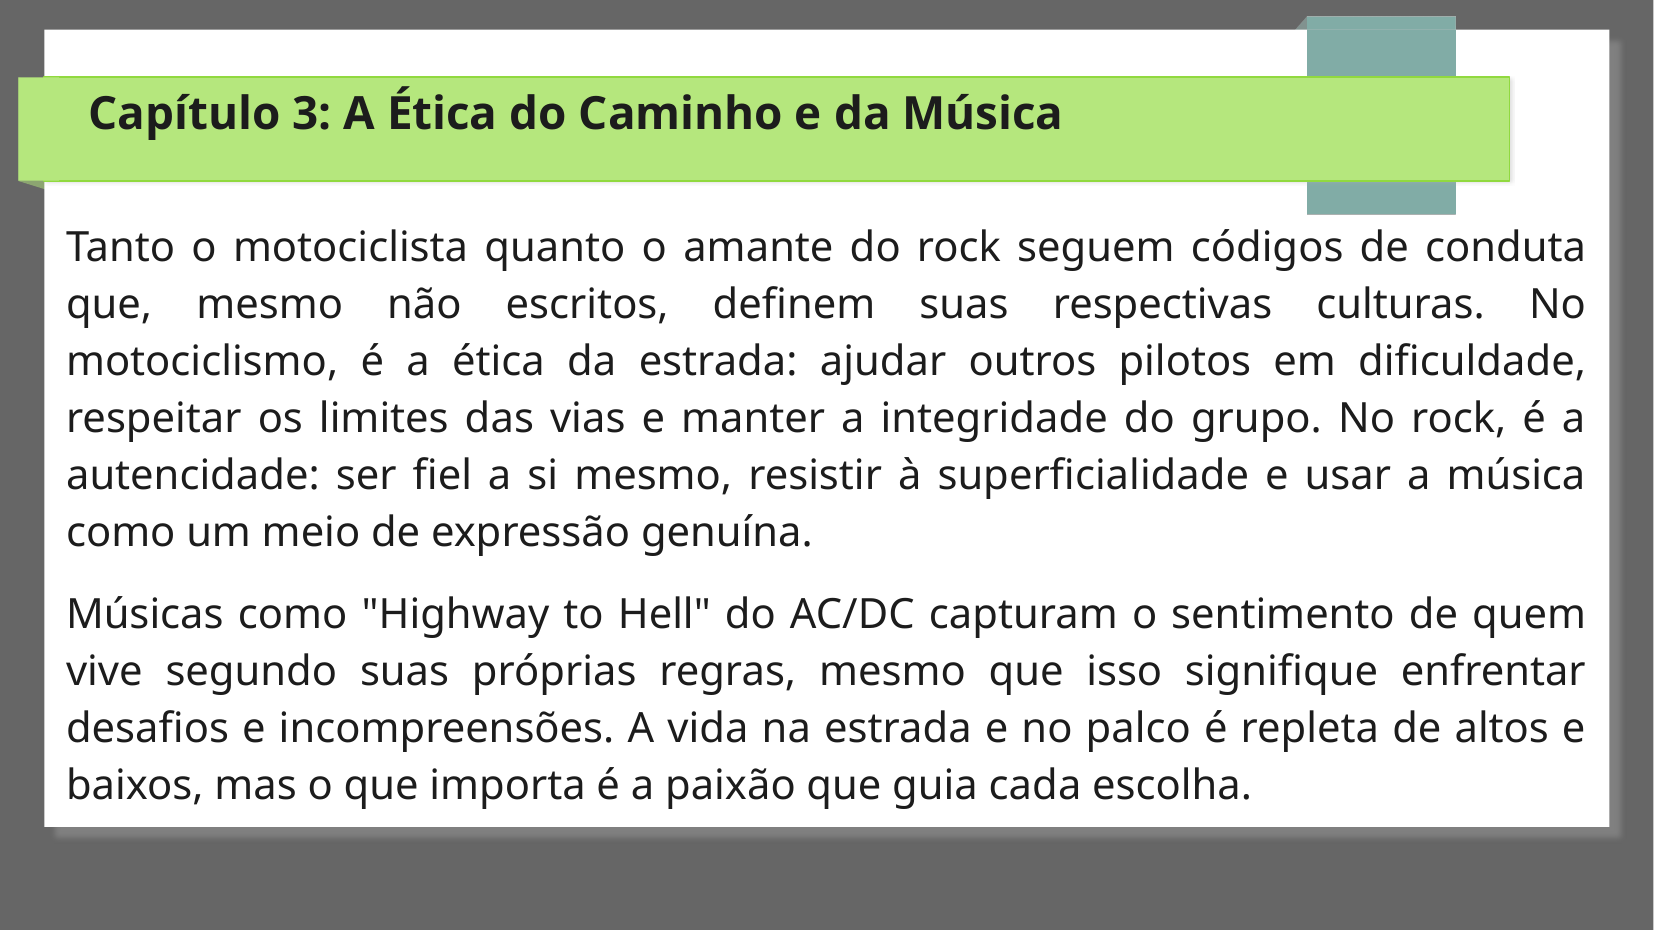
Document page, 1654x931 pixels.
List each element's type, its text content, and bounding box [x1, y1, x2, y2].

text_box Tanto o motociclista quanto o amante do rock seguem códigos de conduta que, mesmo não escritos, definem suas respectivas culturas. No motociclismo, é a ética da estrada: ajudar outros pilotos em dificuldade, respeitar os limites das vias e manter a integridade do grupo. No rock, é a autencidade: ser fiel a si mesmo, resistir à superficialidade e usar a música como um meio de expressão genuína. Músicas como "Highway to Hell" do AC/DC capturam o sentimento de quem vive segundo suas próprias regras, mesmo que isso signifique enfrentar desafios e incompreensões. A vida na estrada e no palco é repleta de altos e baixos, mas o que importa é a paixão que guia cada escolha. [51, 209, 1602, 827]
title Capítulo 3: A Ética do Caminho e da Música [88, 73, 1506, 178]
